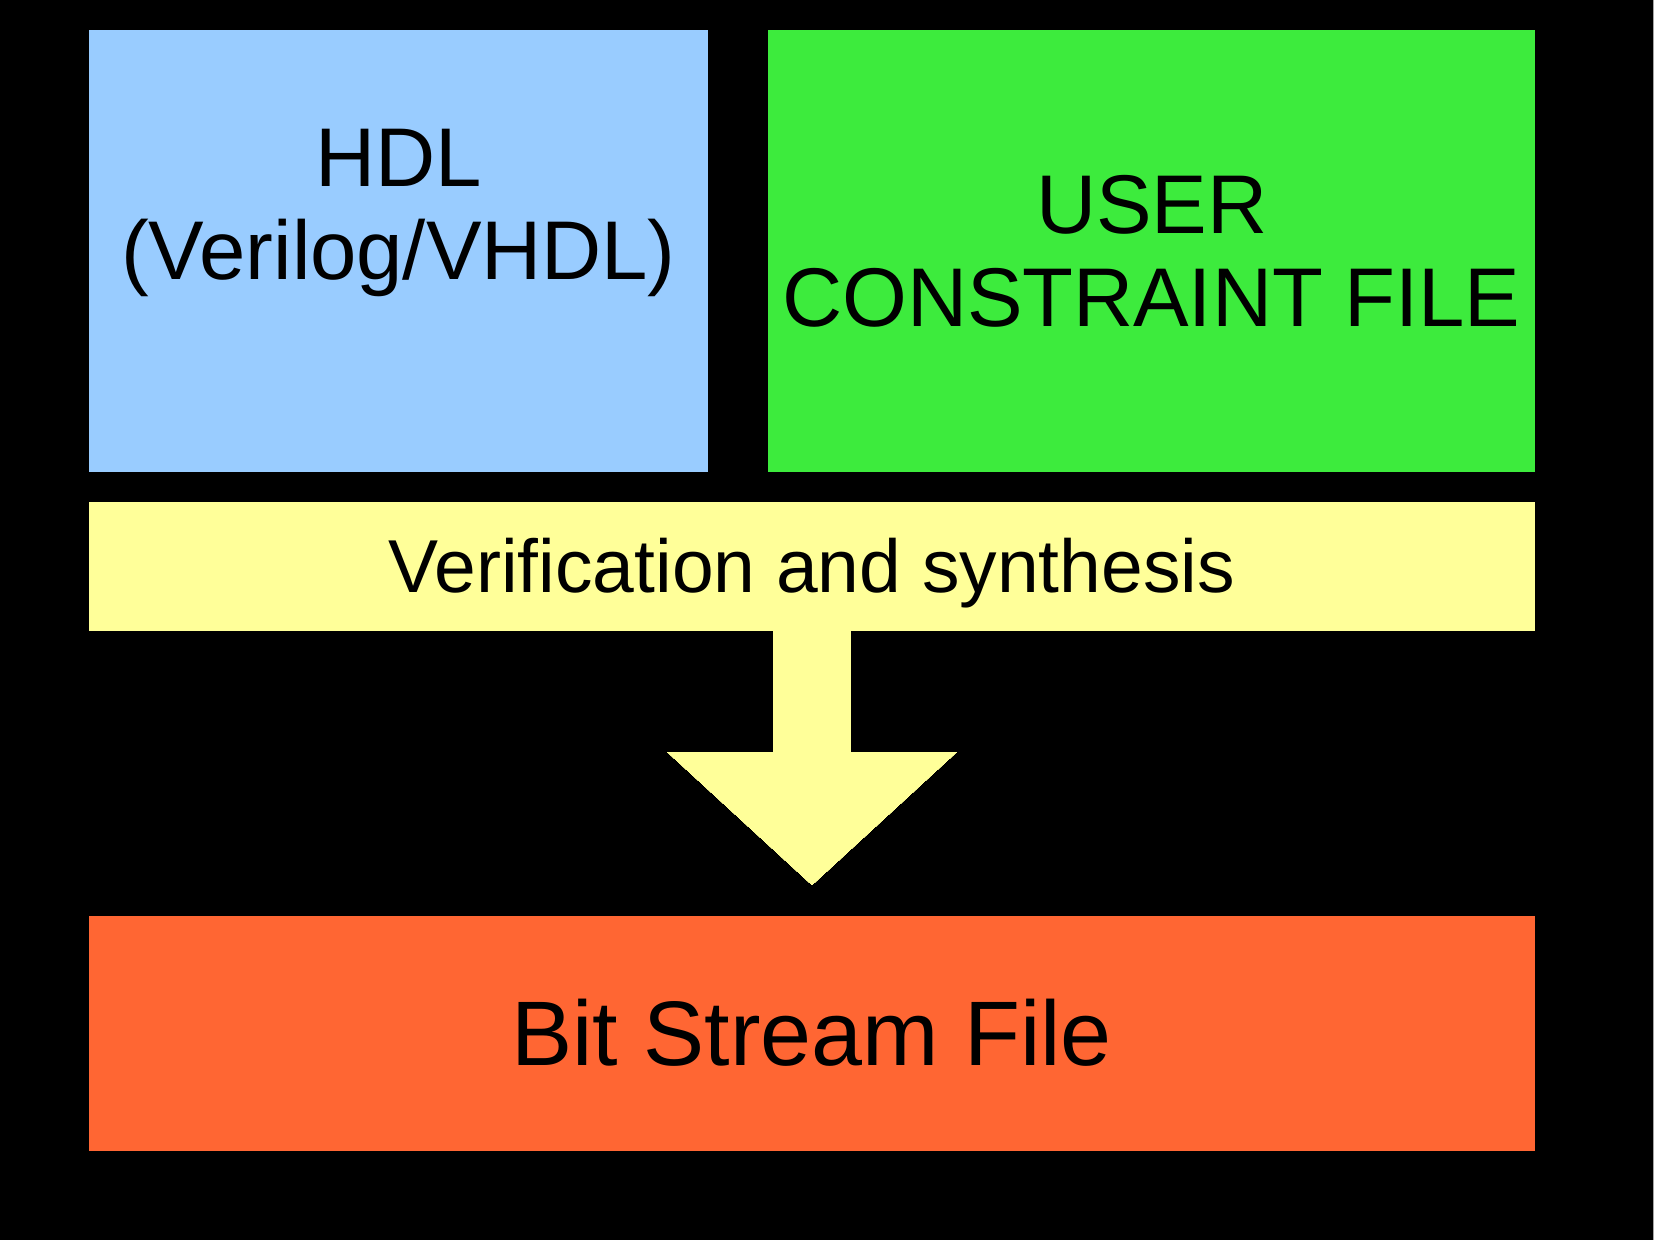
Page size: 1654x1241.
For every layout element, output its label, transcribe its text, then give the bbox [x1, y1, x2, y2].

text_box Verification and synthesis [88, 501, 1536, 886]
text_box Bit Stream File [88, 915, 1536, 1152]
text_box USER CONSTRAINT FILE [767, 29, 1536, 473]
text_box HDL (Verilog/VHDL) [88, 29, 709, 473]
